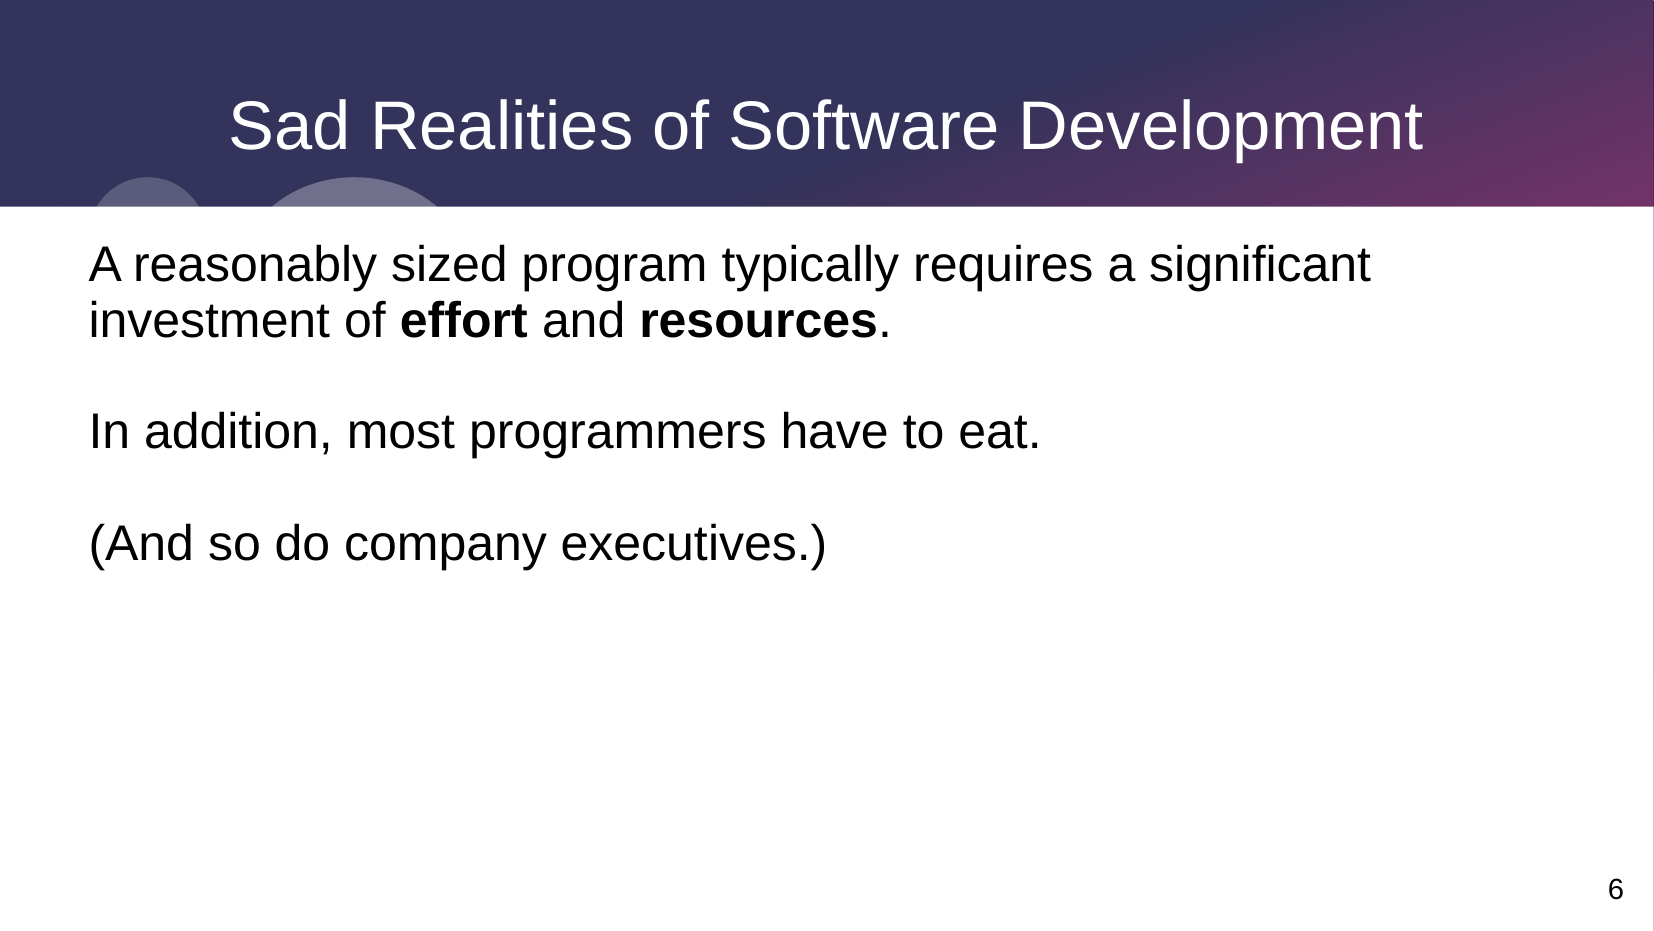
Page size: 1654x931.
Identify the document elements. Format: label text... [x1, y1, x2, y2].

subtitle A reasonably sized program typically requires a significant investment of effort and resources. In addition, most programmers have to eat. (And so do company executives.) [88, 236, 1565, 827]
title Sad Realities of Software Development [88, 44, 1565, 207]
